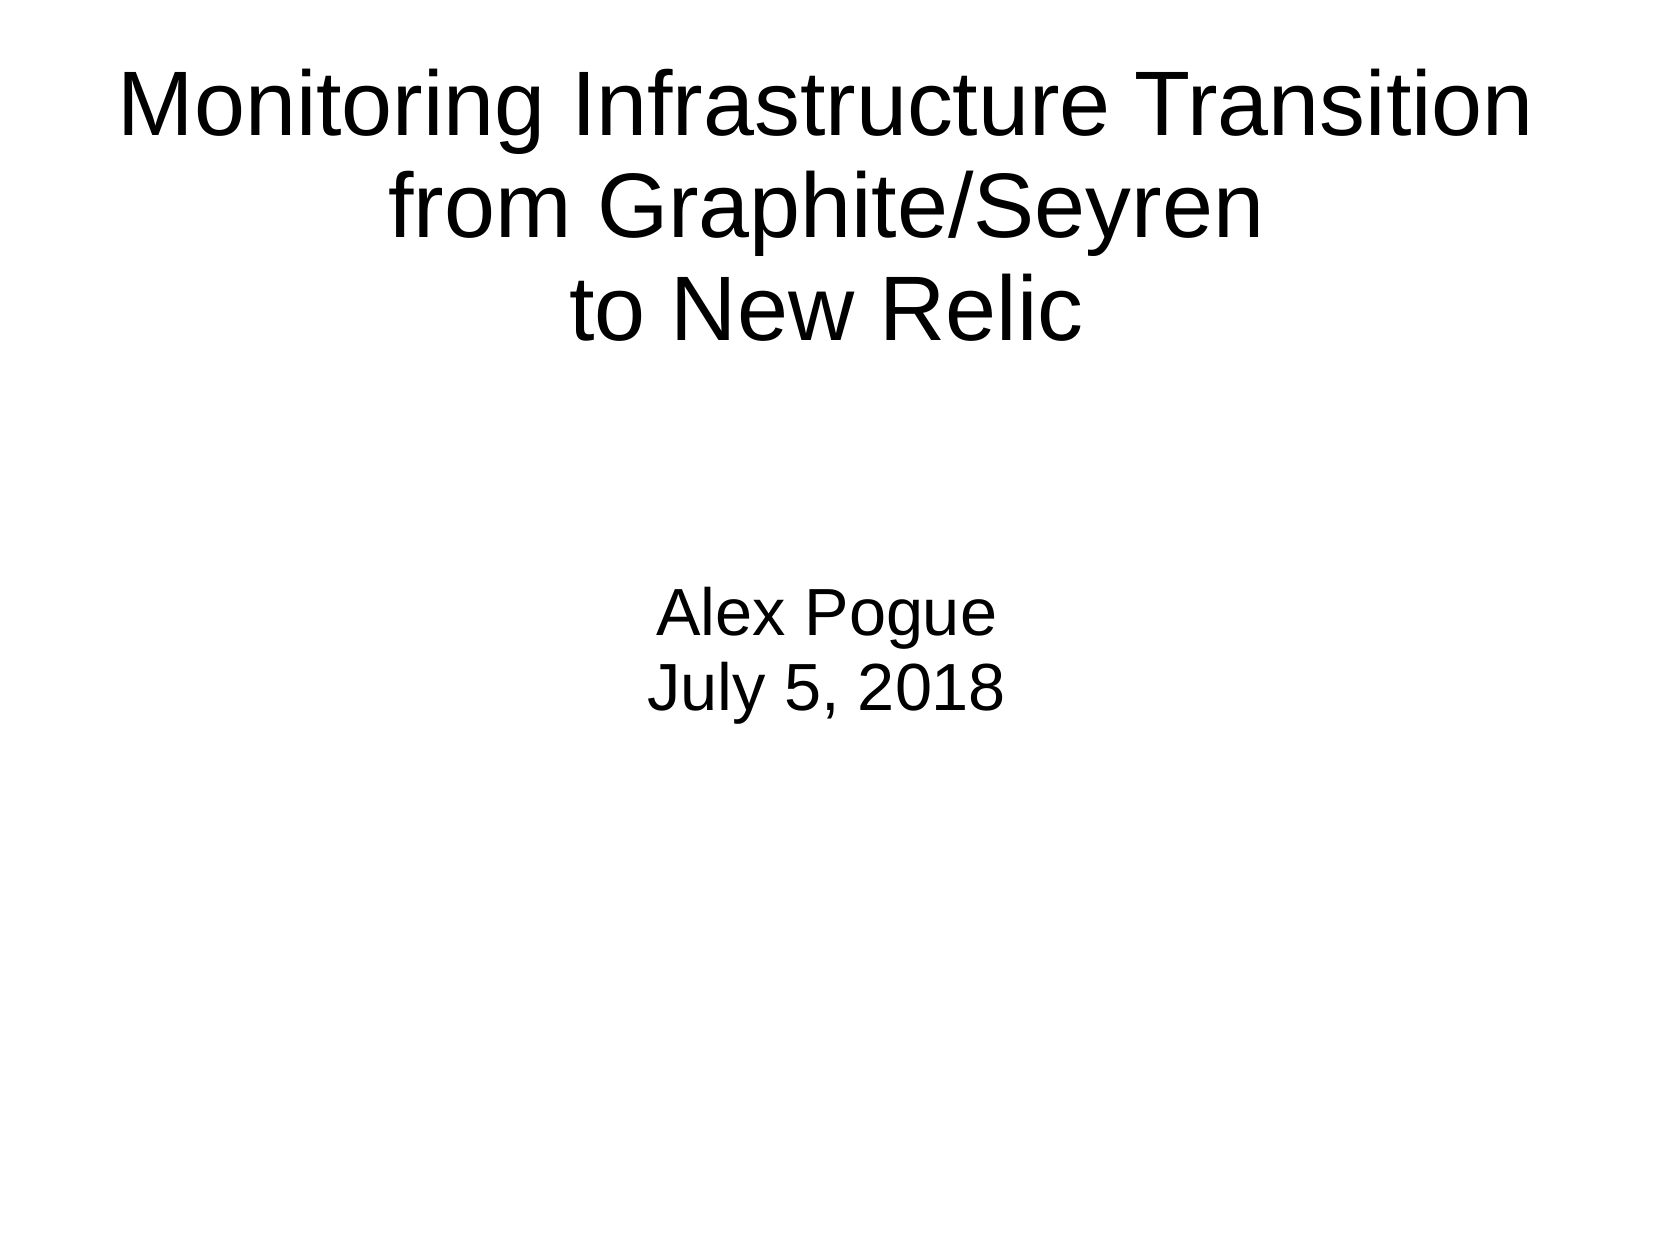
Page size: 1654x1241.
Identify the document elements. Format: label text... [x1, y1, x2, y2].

subtitle Alex Pogue July 5, 2018 [82, 290, 1571, 1010]
title Monitoring Infrastructure Transition from Graphite/Seyren to New Relic [0, 52, 1654, 360]
